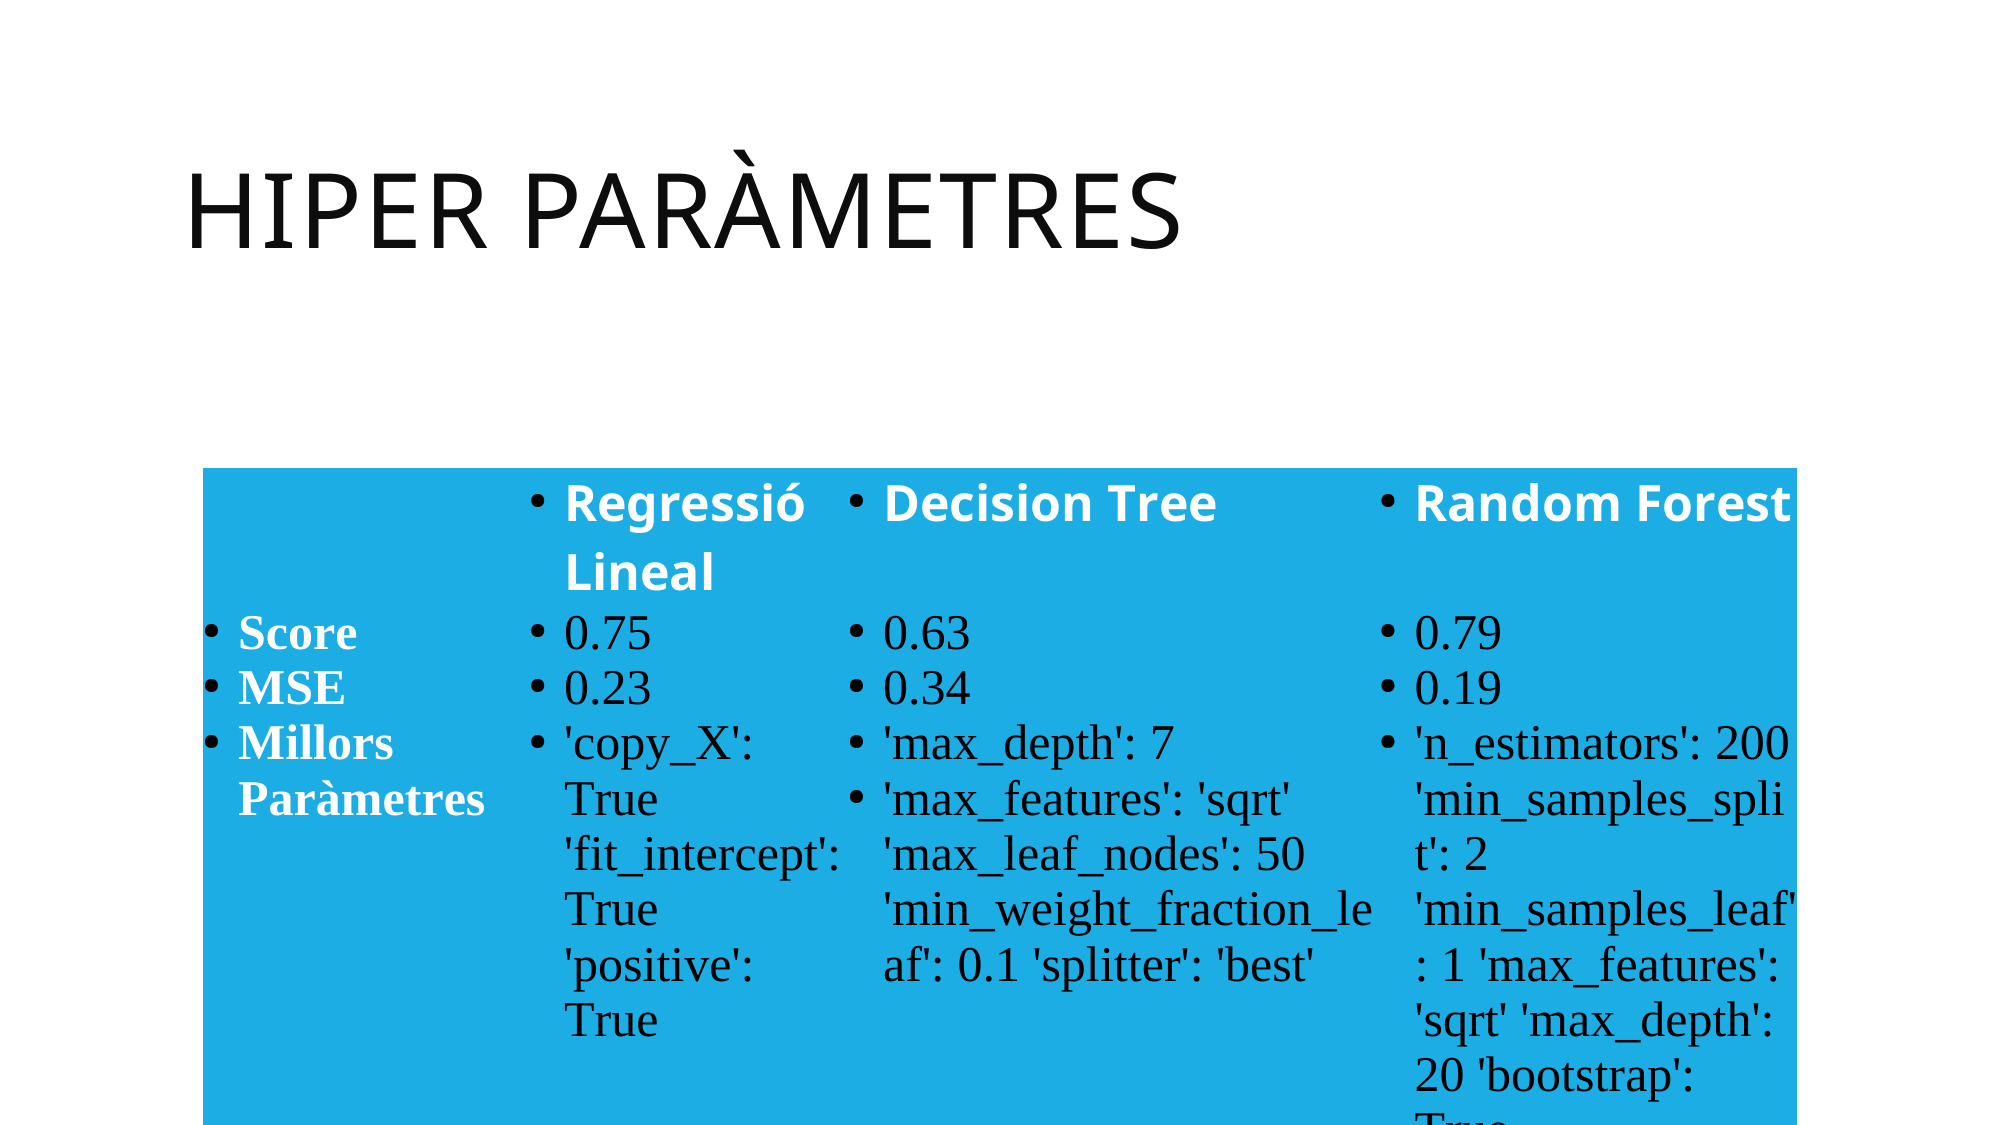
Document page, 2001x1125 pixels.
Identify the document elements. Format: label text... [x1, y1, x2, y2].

table_cell Score [203, 605, 529, 660]
table_cell 0.23 [529, 660, 848, 715]
table_cell Millors Paràmetres [203, 715, 529, 1125]
title Hiper paràmetres [168, 96, 1763, 343]
table_cell 0.79 [1379, 605, 1797, 660]
table_cell MSE [203, 660, 529, 715]
table_cell 0.63 [848, 605, 1379, 660]
table_cell 'n_estimators': 200 'min_samples_split': 2 'min_samples_leaf': 1 'max_features': 'sqrt' 'max_depth': 20 'bootstrap': True [1379, 715, 1797, 1125]
table_header Regressió Lineal [529, 468, 848, 605]
table_cell 0.19 [1379, 660, 1797, 715]
table_header [203, 468, 529, 605]
table_header Decision Tree [848, 468, 1379, 605]
table_cell 0.75 [529, 605, 848, 660]
table_cell 0.34 [848, 660, 1379, 715]
table_cell 'max_depth': 7 'max_features': 'sqrt' 'max_leaf_nodes': 50 'min_weight_fraction_leaf': 0.1 'splitter': 'best' [848, 715, 1379, 1125]
table_header Random Forest [1379, 468, 1797, 605]
table_cell 'copy_X': True 'fit_intercept': True 'positive': True [529, 715, 848, 1125]
